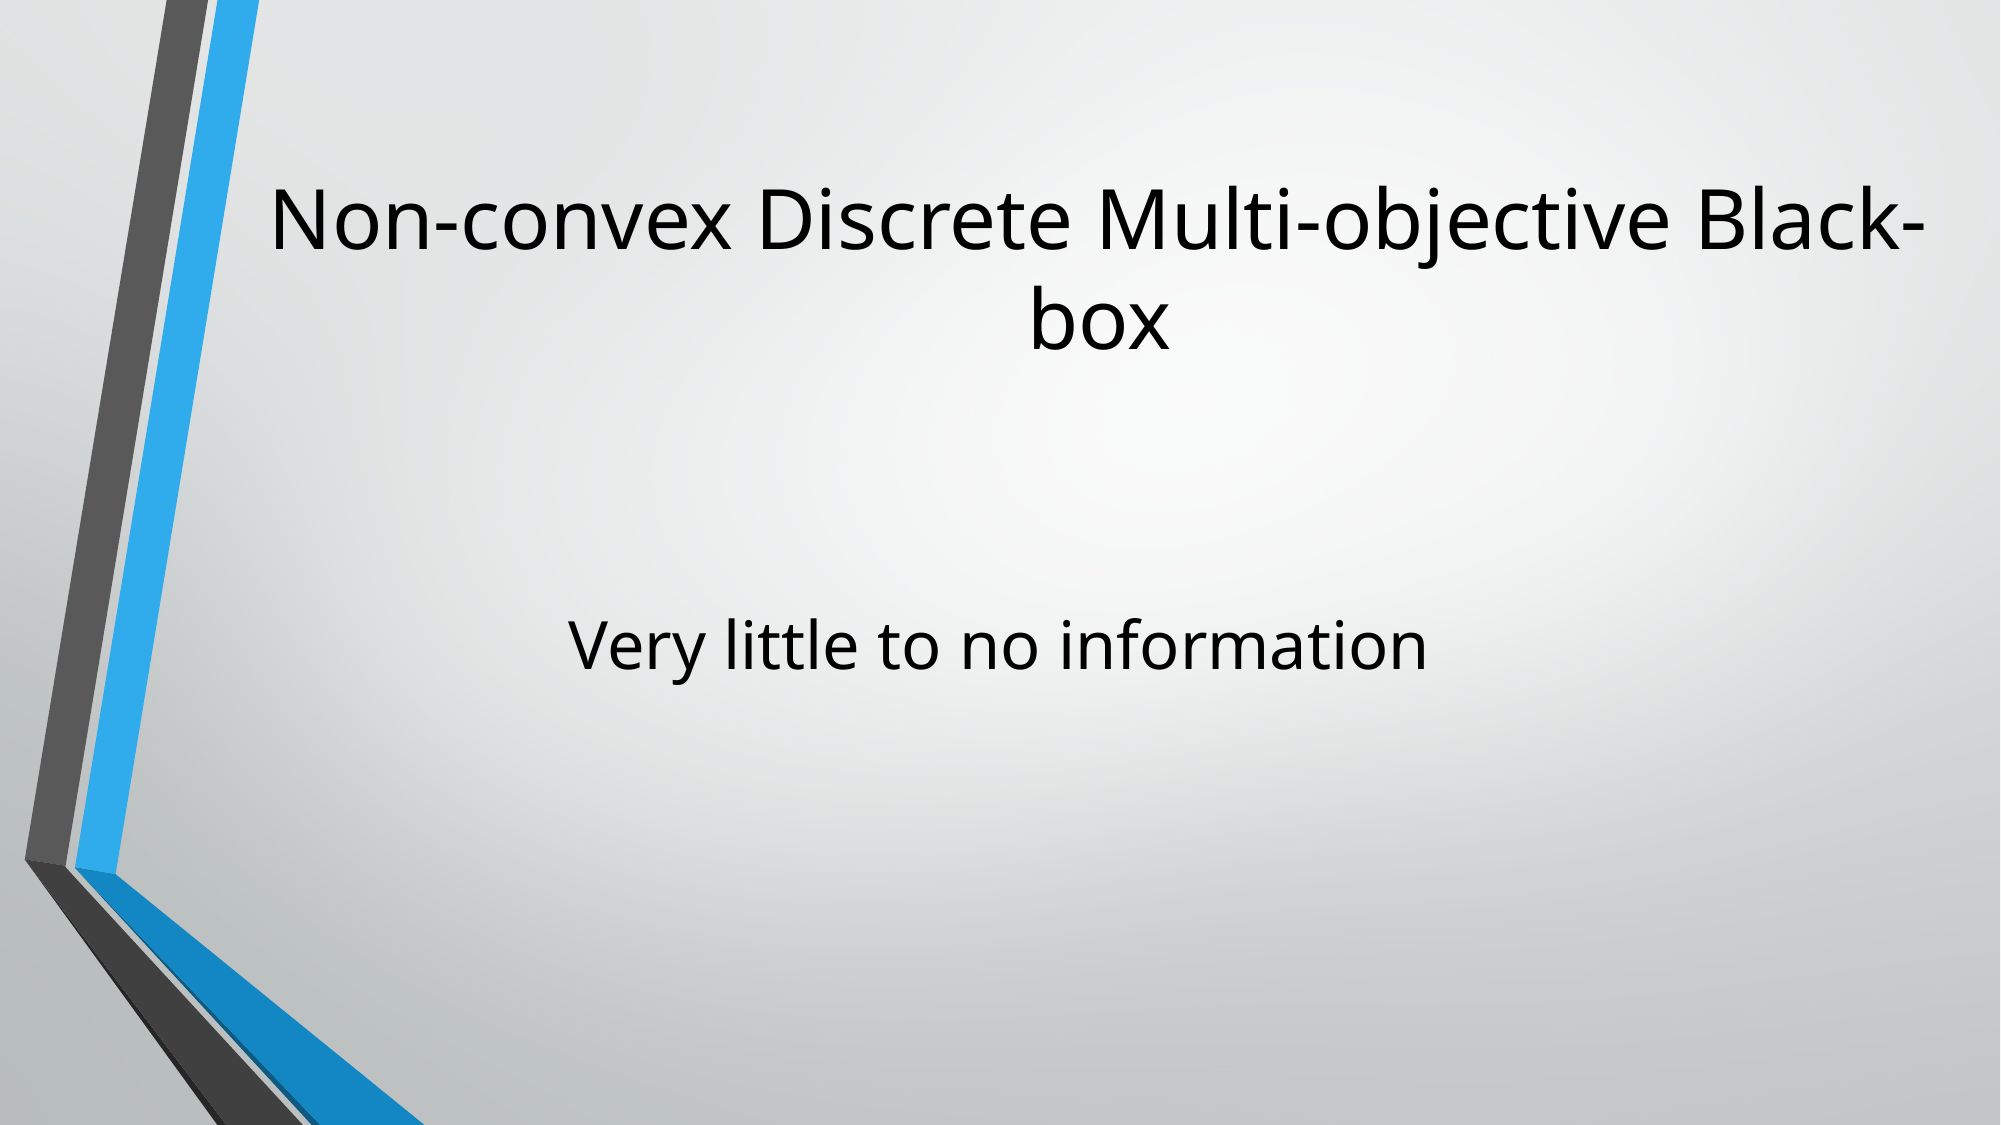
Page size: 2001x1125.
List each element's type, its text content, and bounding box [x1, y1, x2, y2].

title Non-convex Discrete Multi-objective Black-box [229, 122, 1970, 410]
text_box Very little to no information [354, 519, 1646, 767]
